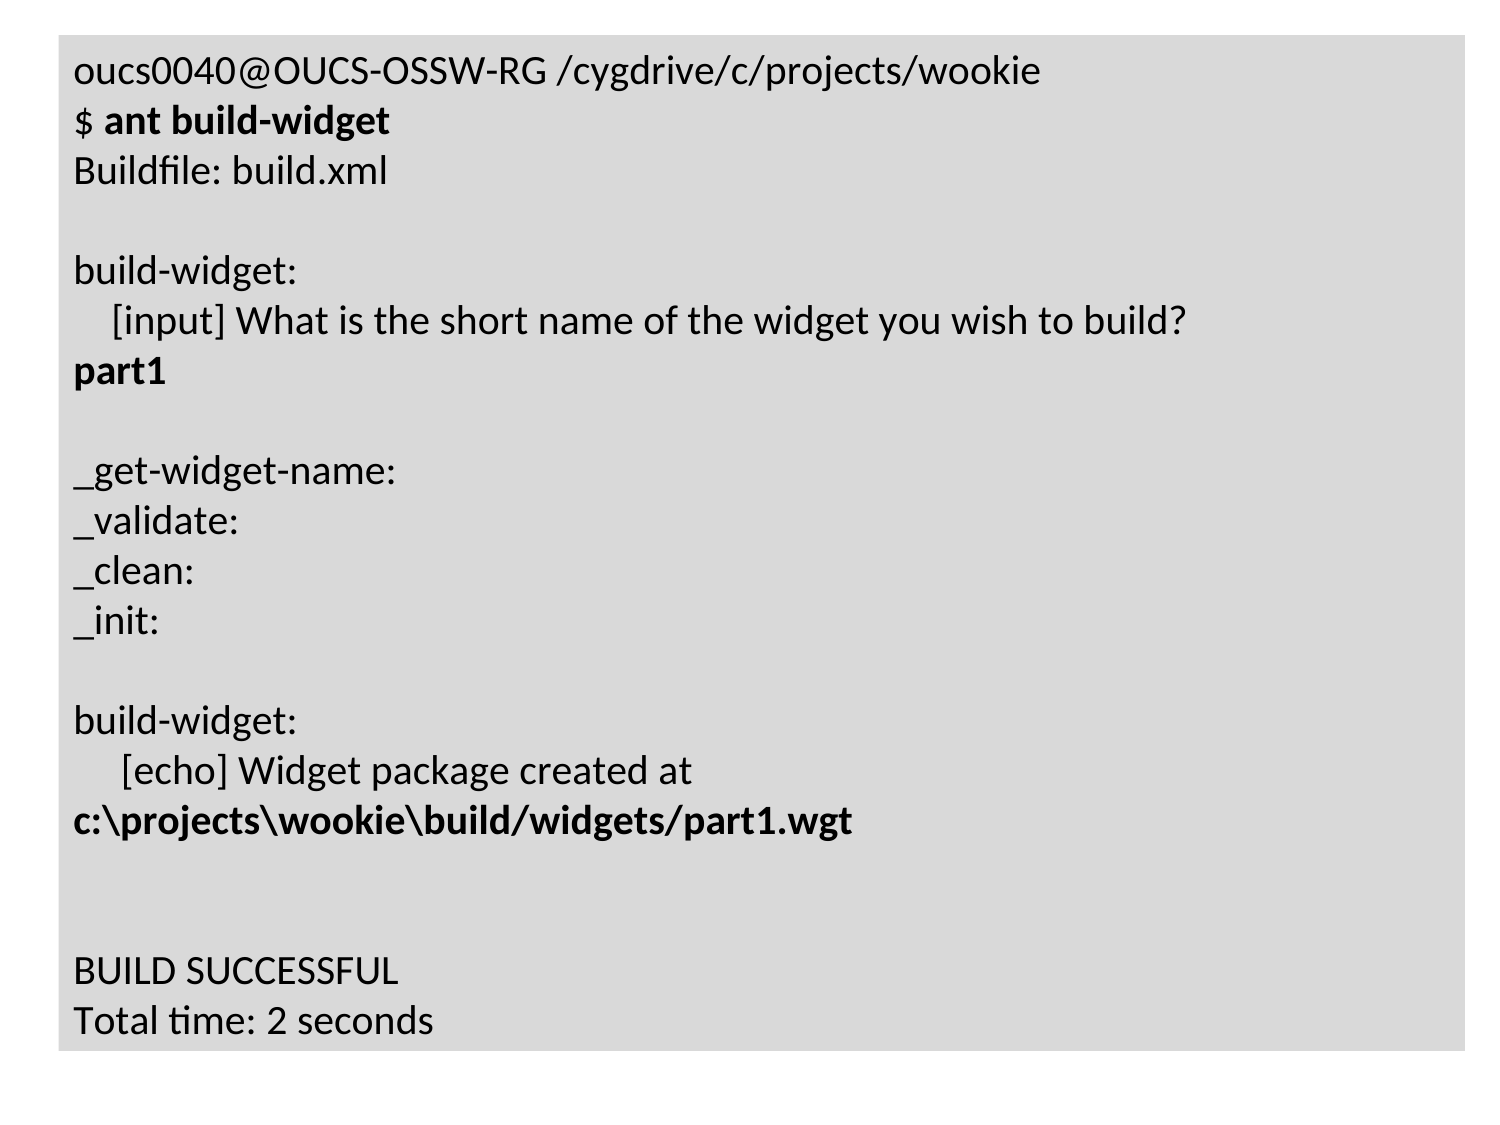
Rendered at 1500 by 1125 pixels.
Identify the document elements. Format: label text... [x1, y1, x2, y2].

text_box oucs0040@OUCS-OSSW-RG /cygdrive/c/projects/wookie $ ant build-widget Buildfile: build.xml build-widget: [input] What is the short name of the widget you wish to build? part1 _get-widget-name: _validate: _clean: _init: build-widget: [echo] Widget package created at c:\projects\wookie\build/widgets/part1.wgt BUILD SUCCESSFUL Total time: 2 seconds [58, 35, 1465, 1051]
